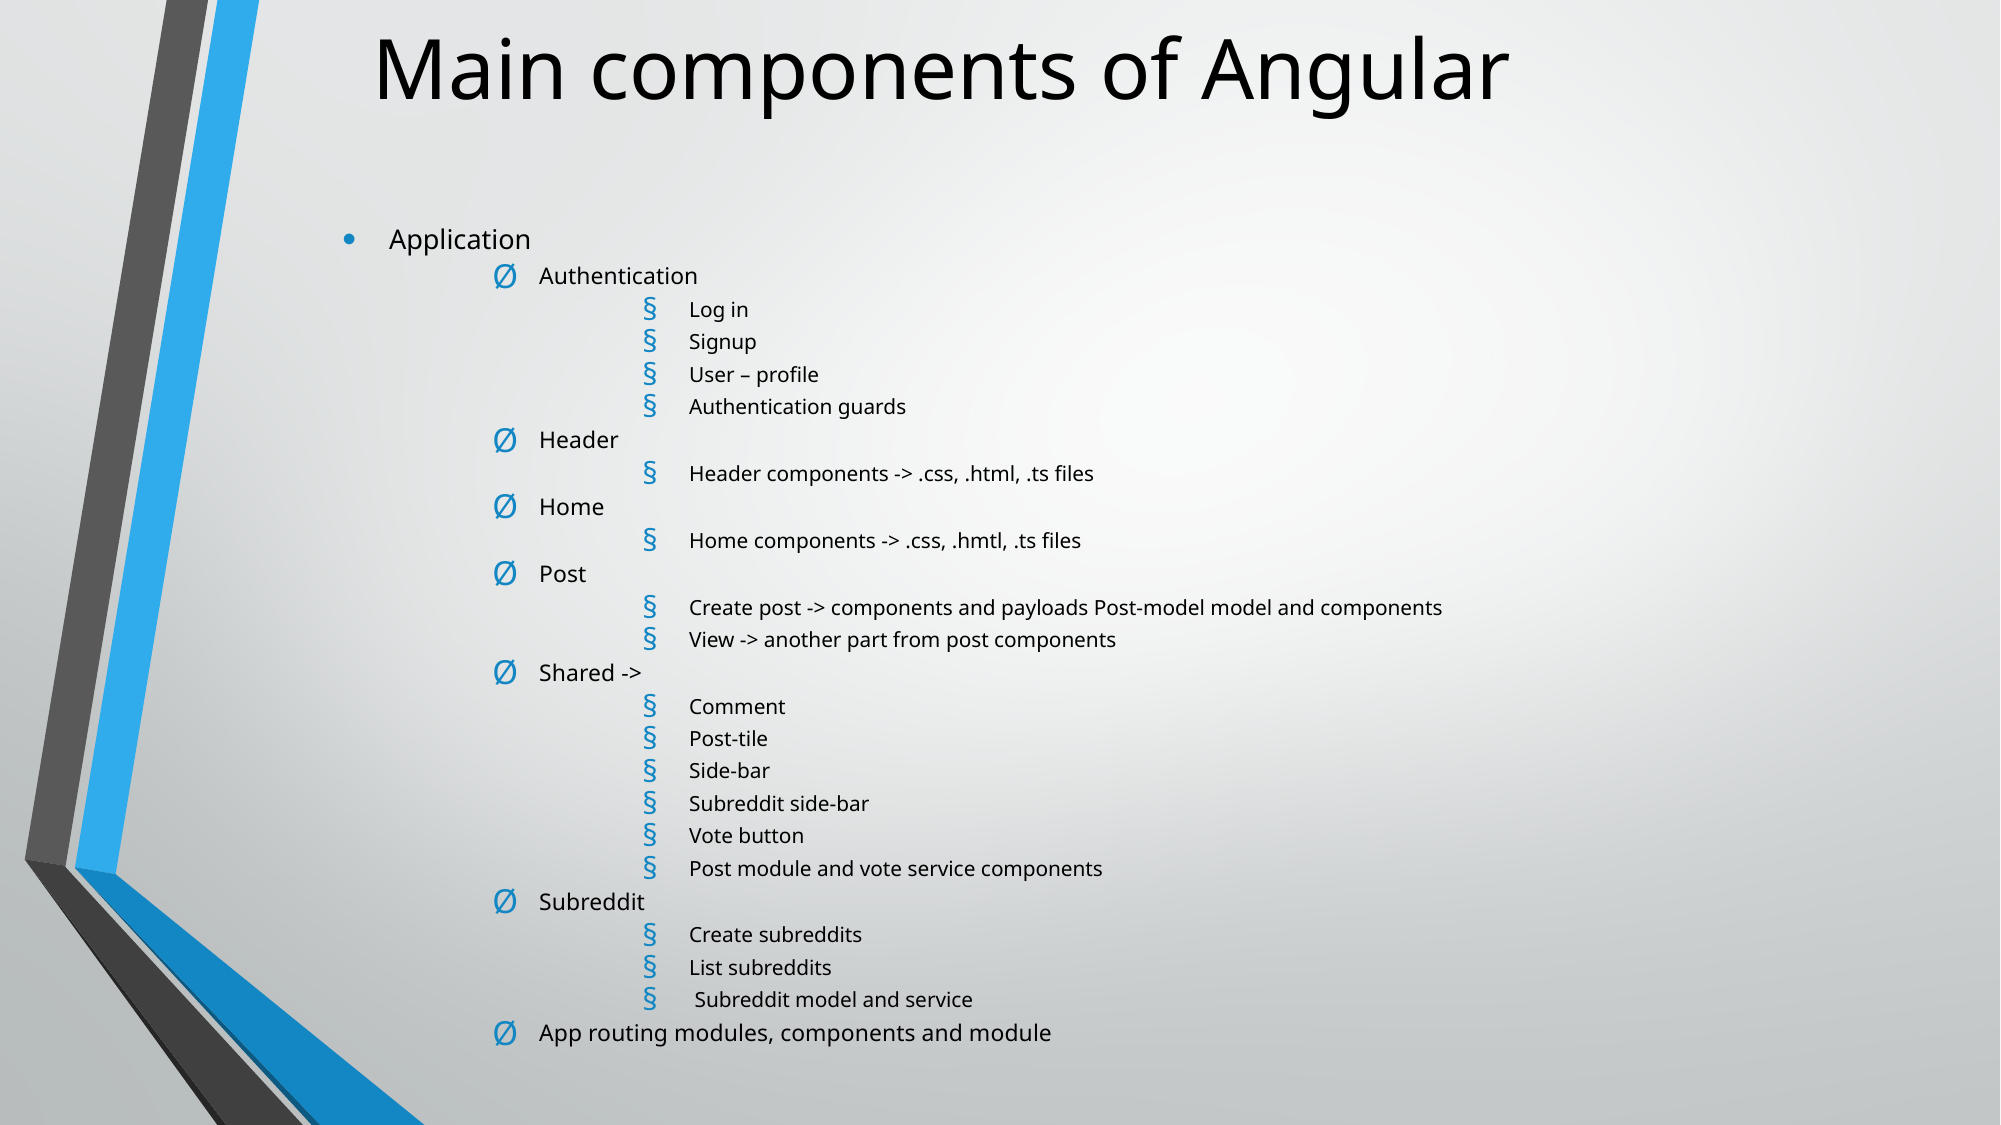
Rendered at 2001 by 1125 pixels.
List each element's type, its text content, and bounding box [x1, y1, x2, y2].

title Main components of Angular [80, 0, 1806, 175]
list Application Authentication Log in Signup User – profile Authentication guards Header Header components -> .css, .html, .ts files Home Home components -> .css, .hmtl, .ts files Post Create post -> components and payloads Post-model model and components View -> another part from post components Shared -> Comment Post-tile Side-bar Subreddit side-bar Vote button Post module and vote service components Subreddit Create subreddits List subreddits Subreddit model and service App routing modules, components and module [327, 135, 2000, 1125]
